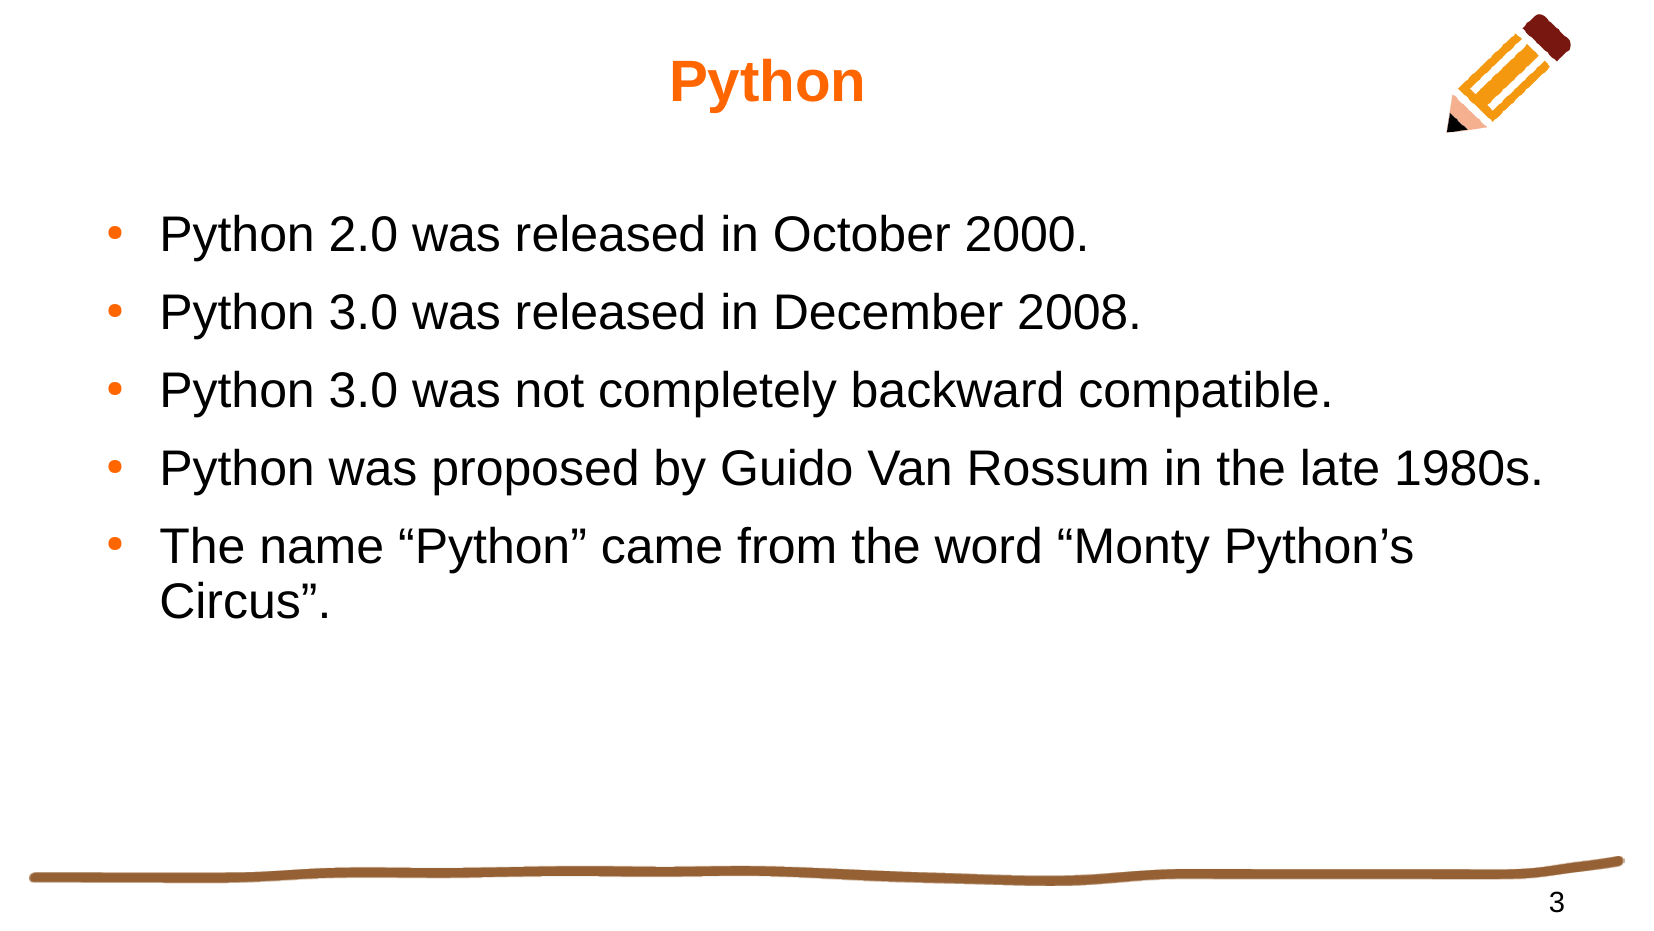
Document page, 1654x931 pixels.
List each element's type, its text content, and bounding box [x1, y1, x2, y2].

picture [1446, 14, 1571, 133]
list Python 2.0 was released in October 2000. Python 3.0 was released in December 2008. Python 3.0 was not completely backward compatible. Python was proposed by Guido Van Rossum in the late 1980s. The name “Python” came from the word “Monty Python’s Circus”. [88, 206, 1595, 857]
title Python [88, 29, 1447, 133]
picture [29, 856, 1625, 886]
